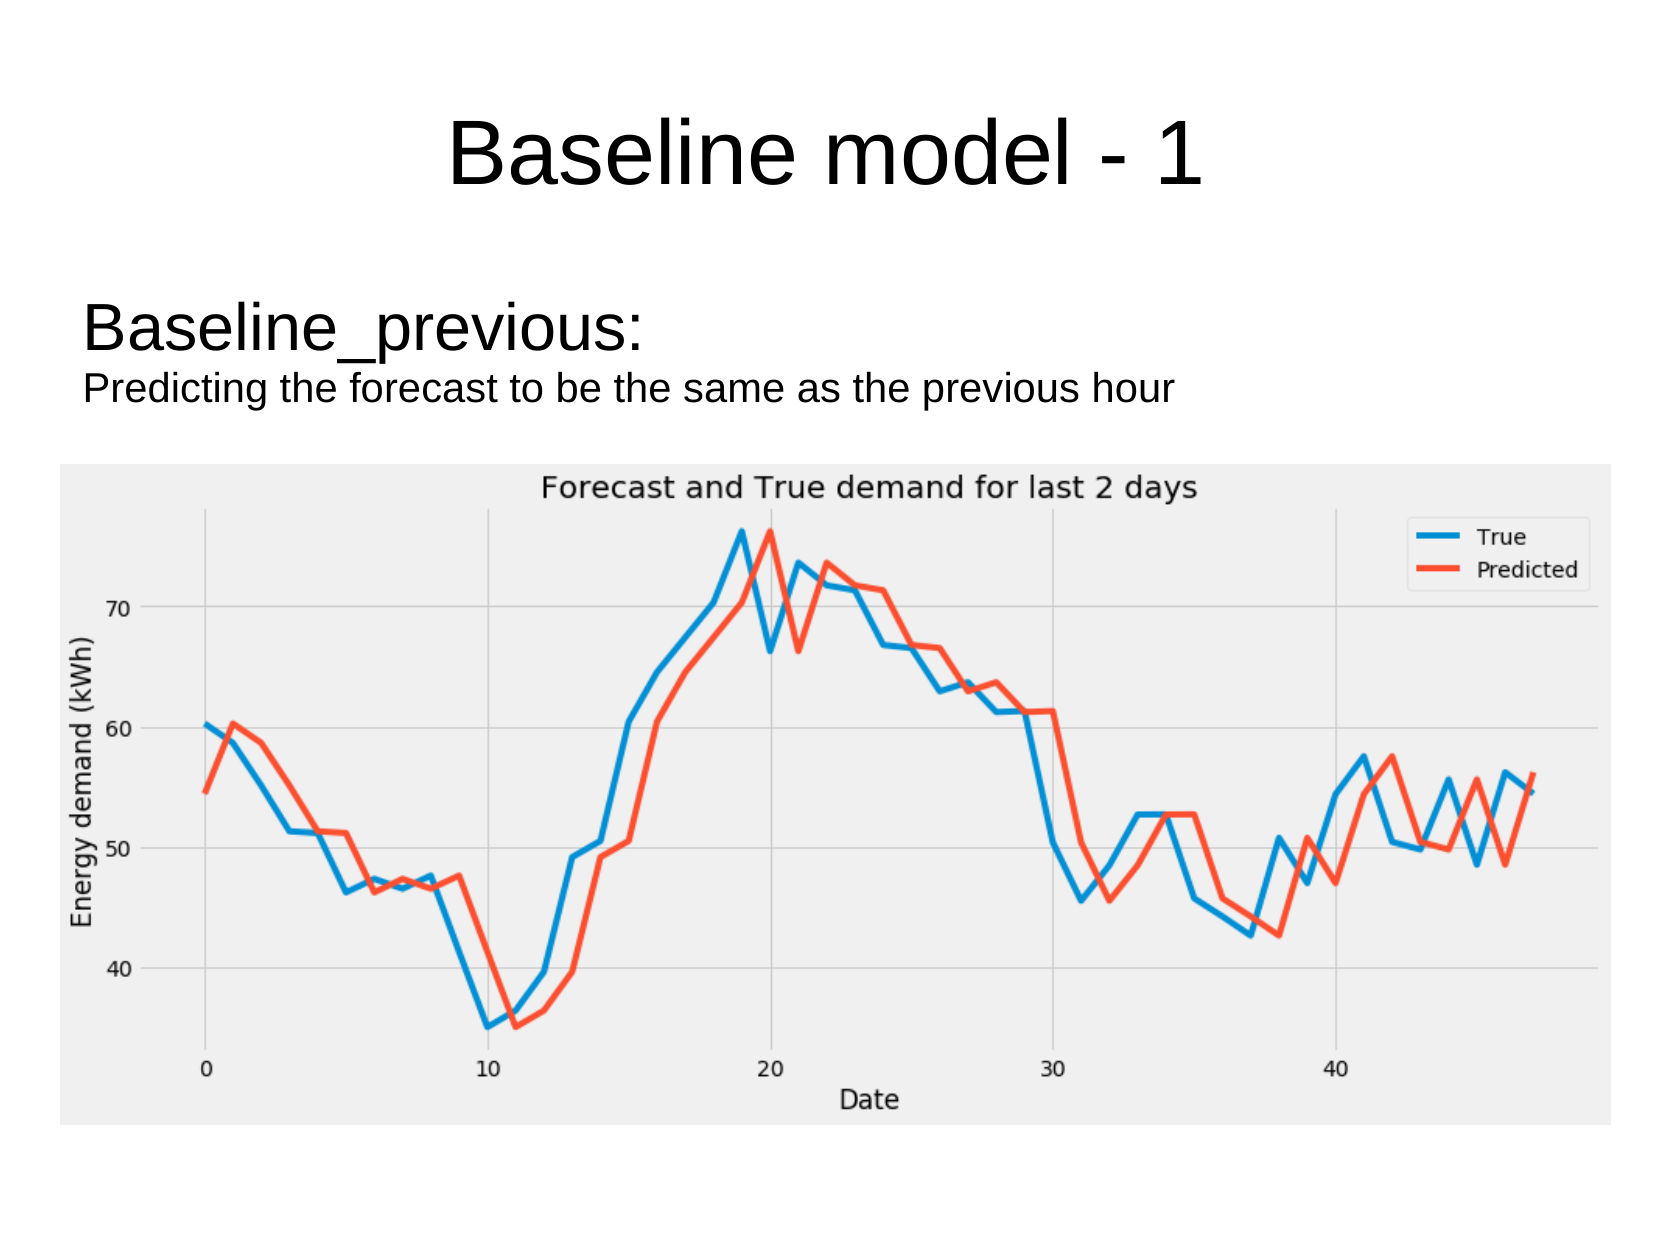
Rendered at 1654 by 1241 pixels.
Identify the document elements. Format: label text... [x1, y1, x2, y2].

subtitle Baseline_previous: Predicting the forecast to be the same as the previous hour [82, 290, 1571, 464]
title Baseline model - 1 [82, 49, 1571, 257]
picture [60, 464, 1611, 1126]
